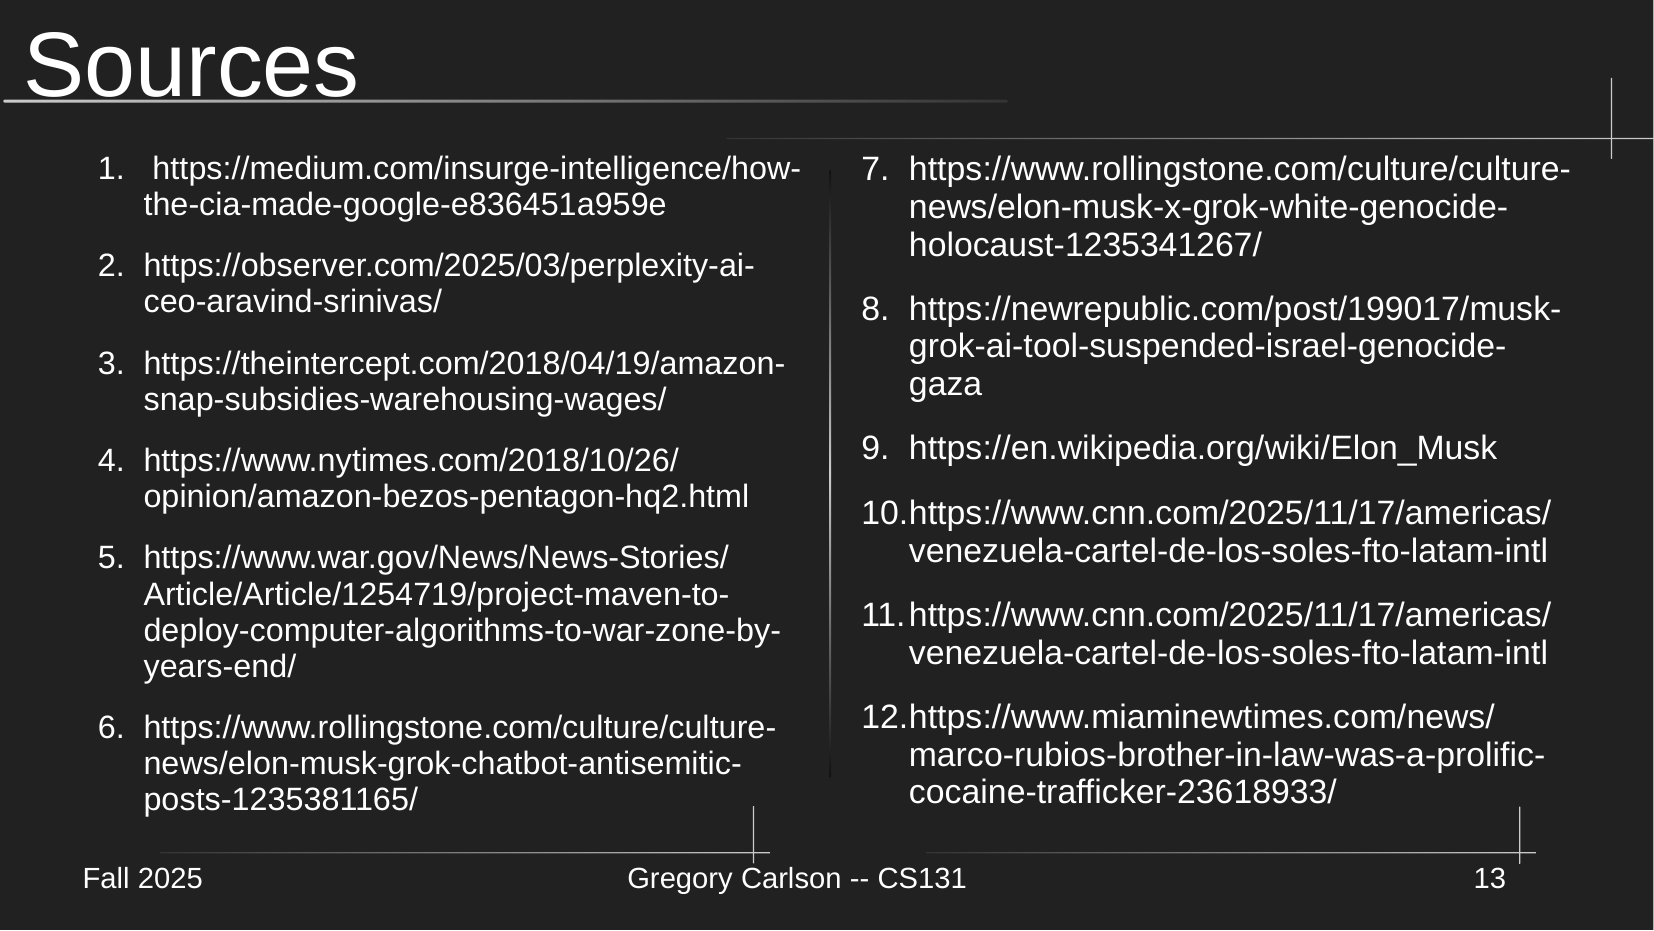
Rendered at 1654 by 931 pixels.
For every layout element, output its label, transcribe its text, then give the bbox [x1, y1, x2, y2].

list https://www.rollingstone.com/culture/culture-news/elon-musk-x-grok-white-genocide-holocaust-1235341267/ https://newrepublic.com/post/199017/musk-grok-ai-tool-suspended-israel-genocide-gaza https://en.wikipedia.org/wiki/Elon_Musk https://www.cnn.com/2025/11/17/americas/venezuela-cartel-de-los-soles-fto-latam-intl https://www.cnn.com/2025/11/17/americas/venezuela-cartel-de-los-soles-fto-latam-intl https://www.miaminewtimes.com/news/marco-rubios-brother-in-law-was-a-prolific-cocaine-trafficker-23618933/ [845, 150, 1572, 826]
title Sources [23, 11, 1589, 119]
list https://medium.com/insurge-intelligence/how-the-cia-made-google-e836451a959e https://observer.com/2025/03/perplexity-ai-ceo-aravind-srinivas/ https://theintercept.com/2018/04/19/amazon-snap-subsidies-warehousing-wages/ https://www.nytimes.com/2018/10/26/opinion/amazon-bezos-pentagon-hq2.html https://www.war.gov/News/News-Stories/Article/Article/1254719/project-maven-to-deploy-computer-algorithms-to-war-zone-by-years-end/ https://www.rollingstone.com/culture/culture-news/elon-musk-grok-chatbot-antisemitic-posts-1235381165/ [82, 150, 809, 826]
